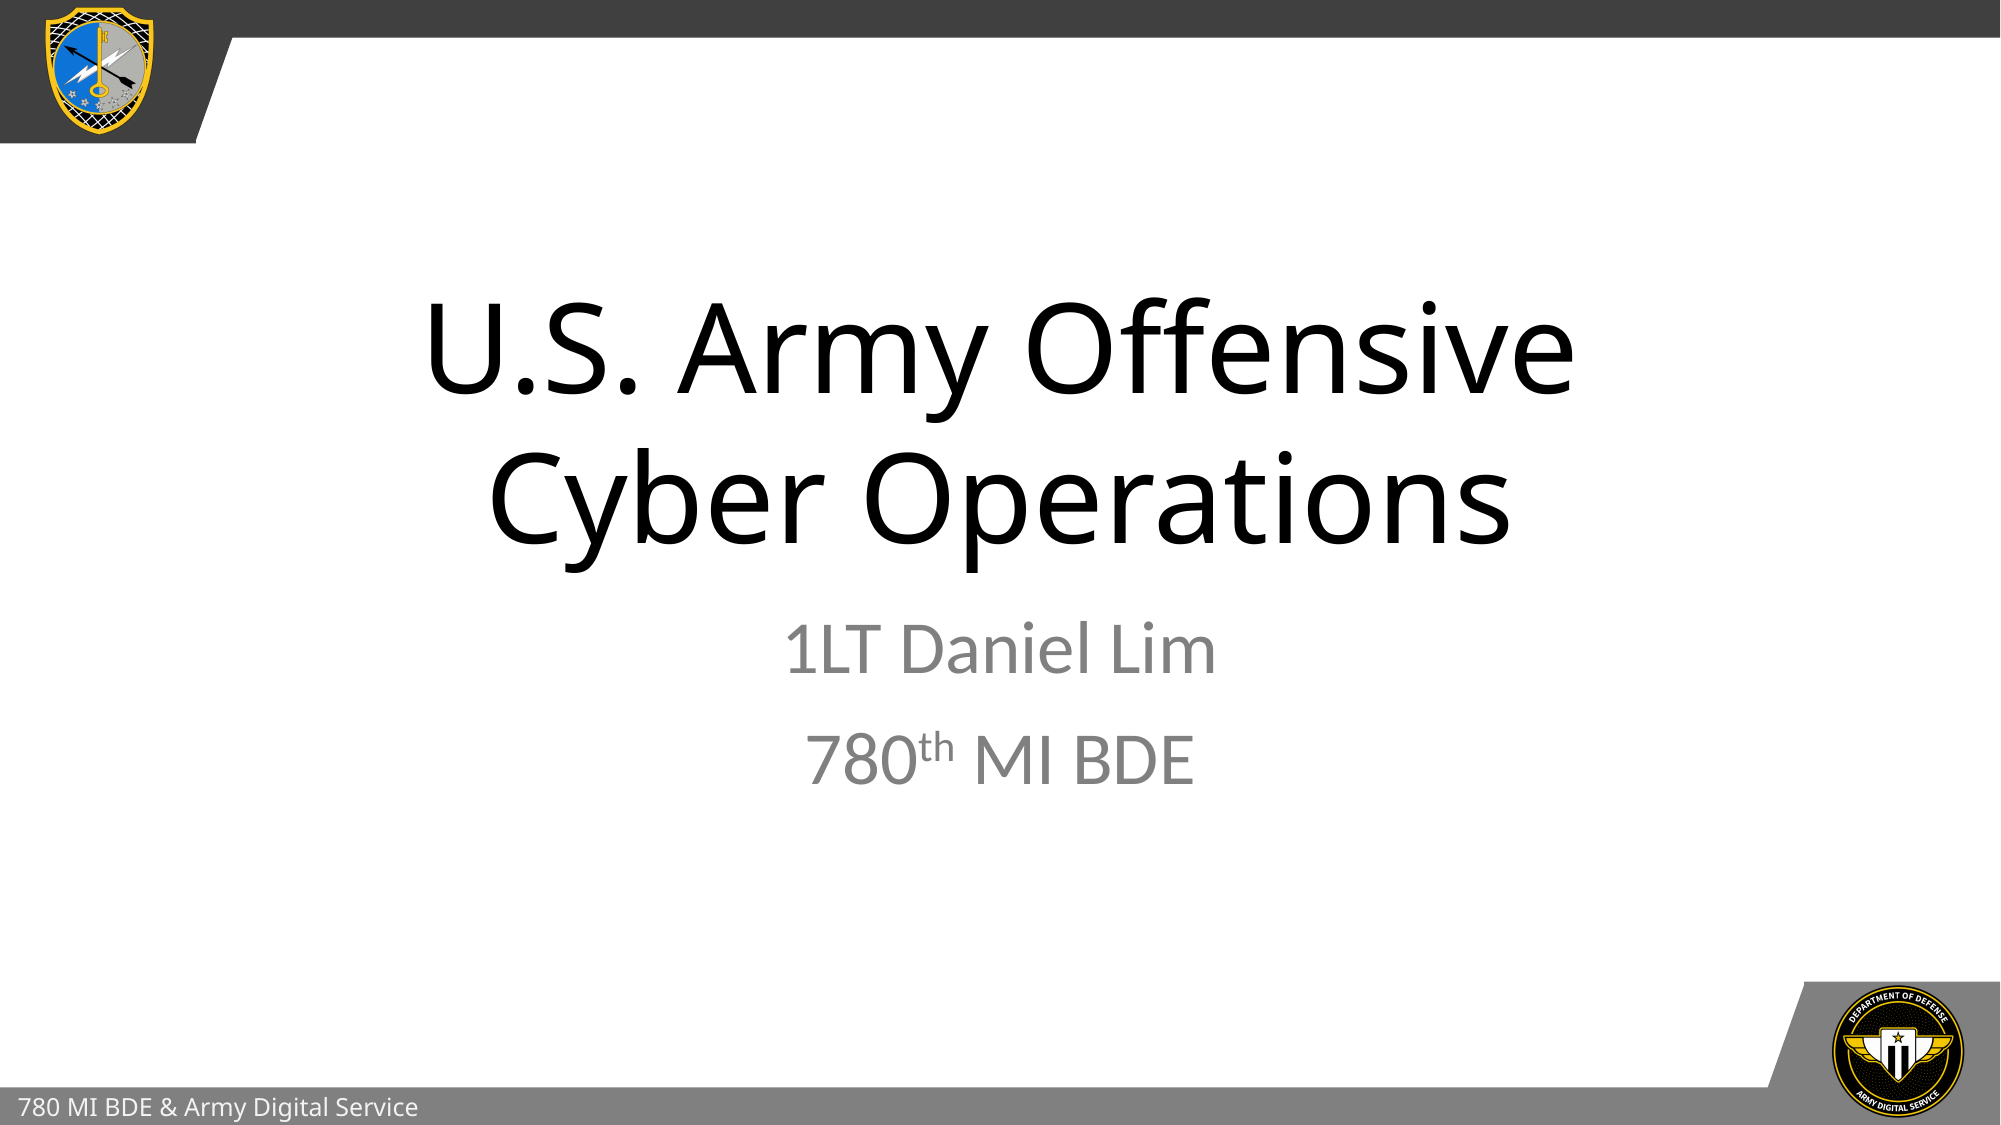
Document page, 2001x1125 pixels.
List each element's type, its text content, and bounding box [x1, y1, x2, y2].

picture [1815, 971, 1981, 1125]
title U.S. Army Offensive Cyber Operations [249, 184, 1750, 576]
picture [45, 7, 154, 135]
subtitle 1LT Daniel Lim 780th MI BDE [249, 590, 1750, 1050]
